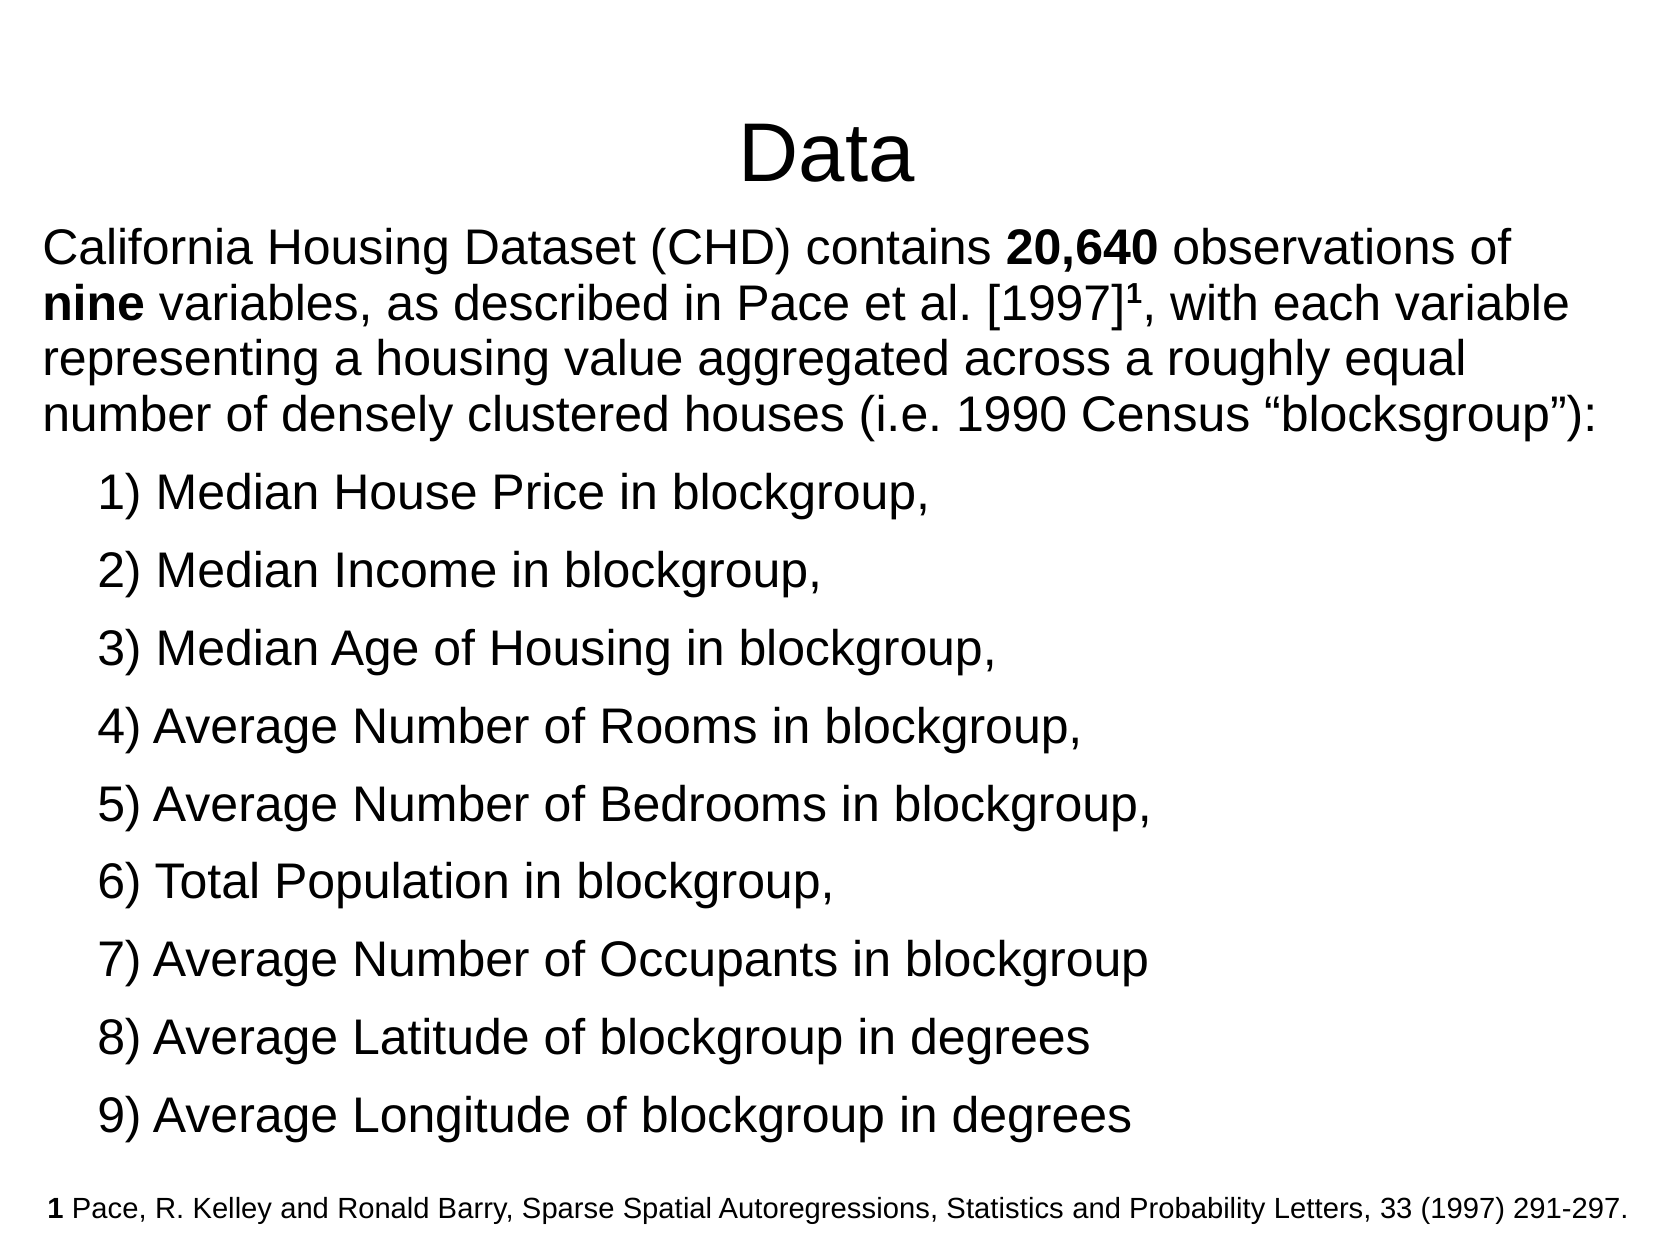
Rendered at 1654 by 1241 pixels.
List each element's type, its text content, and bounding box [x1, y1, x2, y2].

list California Housing Dataset (CHD) contains 20,640 observations of nine variables, as described in Pace et al. [1997]1, with each variable representing a housing value aggregated across a roughly equal number of densely clustered houses (i.e. 1990 Census “blocksgroup”): 1) Median House Price in blockgroup, 2) Median Income in blockgroup, 3) Median Age of Housing in blockgroup, 4) Average Number of Rooms in blockgroup, 5) Average Number of Bedrooms in blockgroup, 6) Total Population in blockgroup, 7) Average Number of Occupants in blockgroup 8) Average Latitude of blockgroup in degrees 9) Average Longitude of blockgroup in degrees [42, 219, 1618, 1165]
title Data [82, 49, 1571, 219]
text_box 1 Pace, R. Kelley and Ronald Barry, Sparse Spatial Autoregressions, Statistics and Probability Letters, 33 (1997) 291-297. [32, 1184, 1650, 1241]
